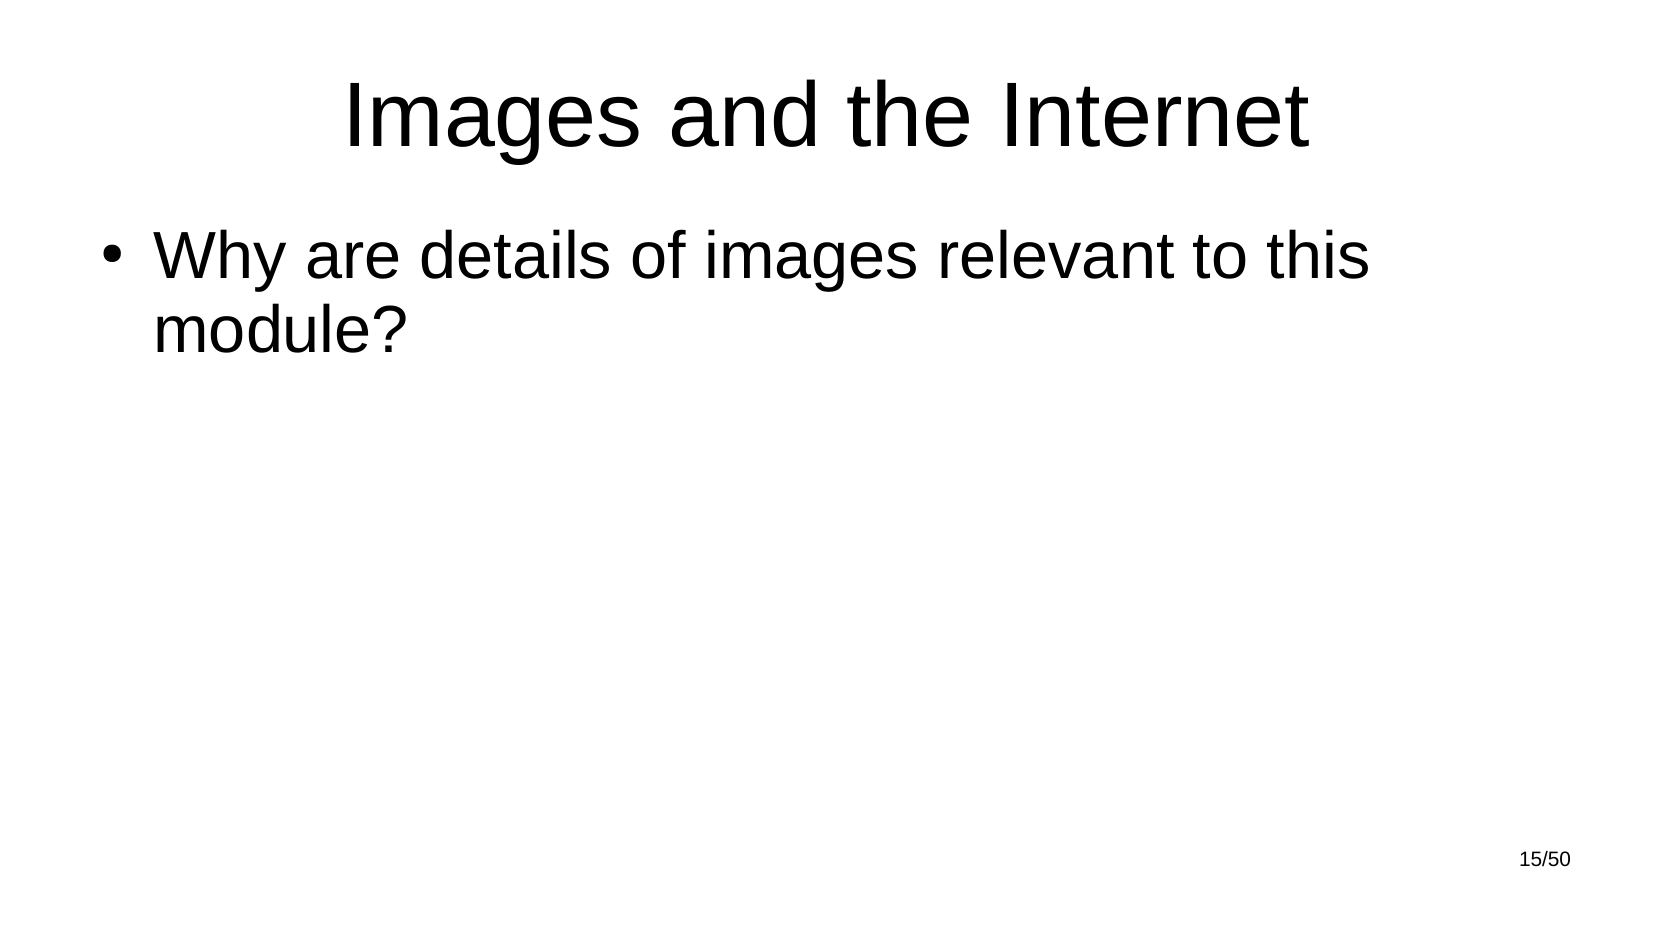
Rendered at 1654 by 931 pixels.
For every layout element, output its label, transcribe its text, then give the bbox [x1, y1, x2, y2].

title Images and the Internet [82, 37, 1571, 193]
list Why are details of images relevant to this module? [82, 217, 1571, 758]
